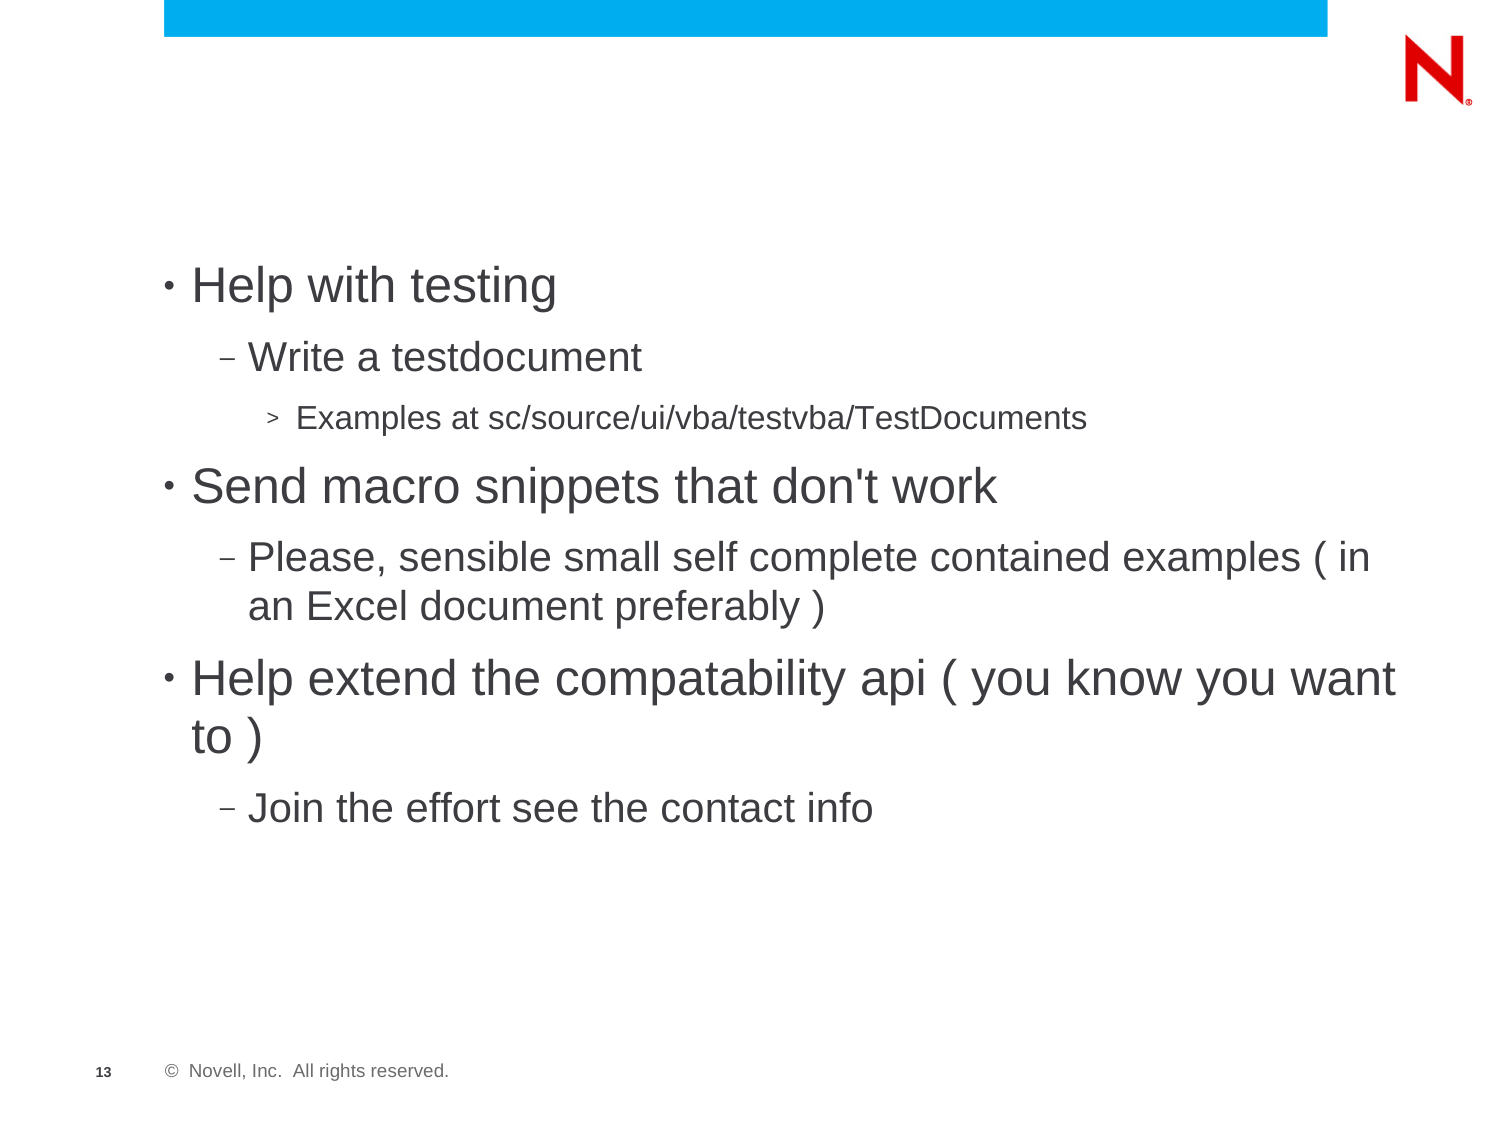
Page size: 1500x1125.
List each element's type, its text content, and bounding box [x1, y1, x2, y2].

list Help with testing Write a testdocument Examples at sc/source/ui/vba/testvba/TestDocuments Send macro snippets that don't work Please, sensible small self complete contained examples ( in an Excel document preferably ) Help extend the compatability api ( you know you want to ) Join the effort see the contact info [163, 254, 1404, 986]
picture [1403, 32, 1473, 107]
